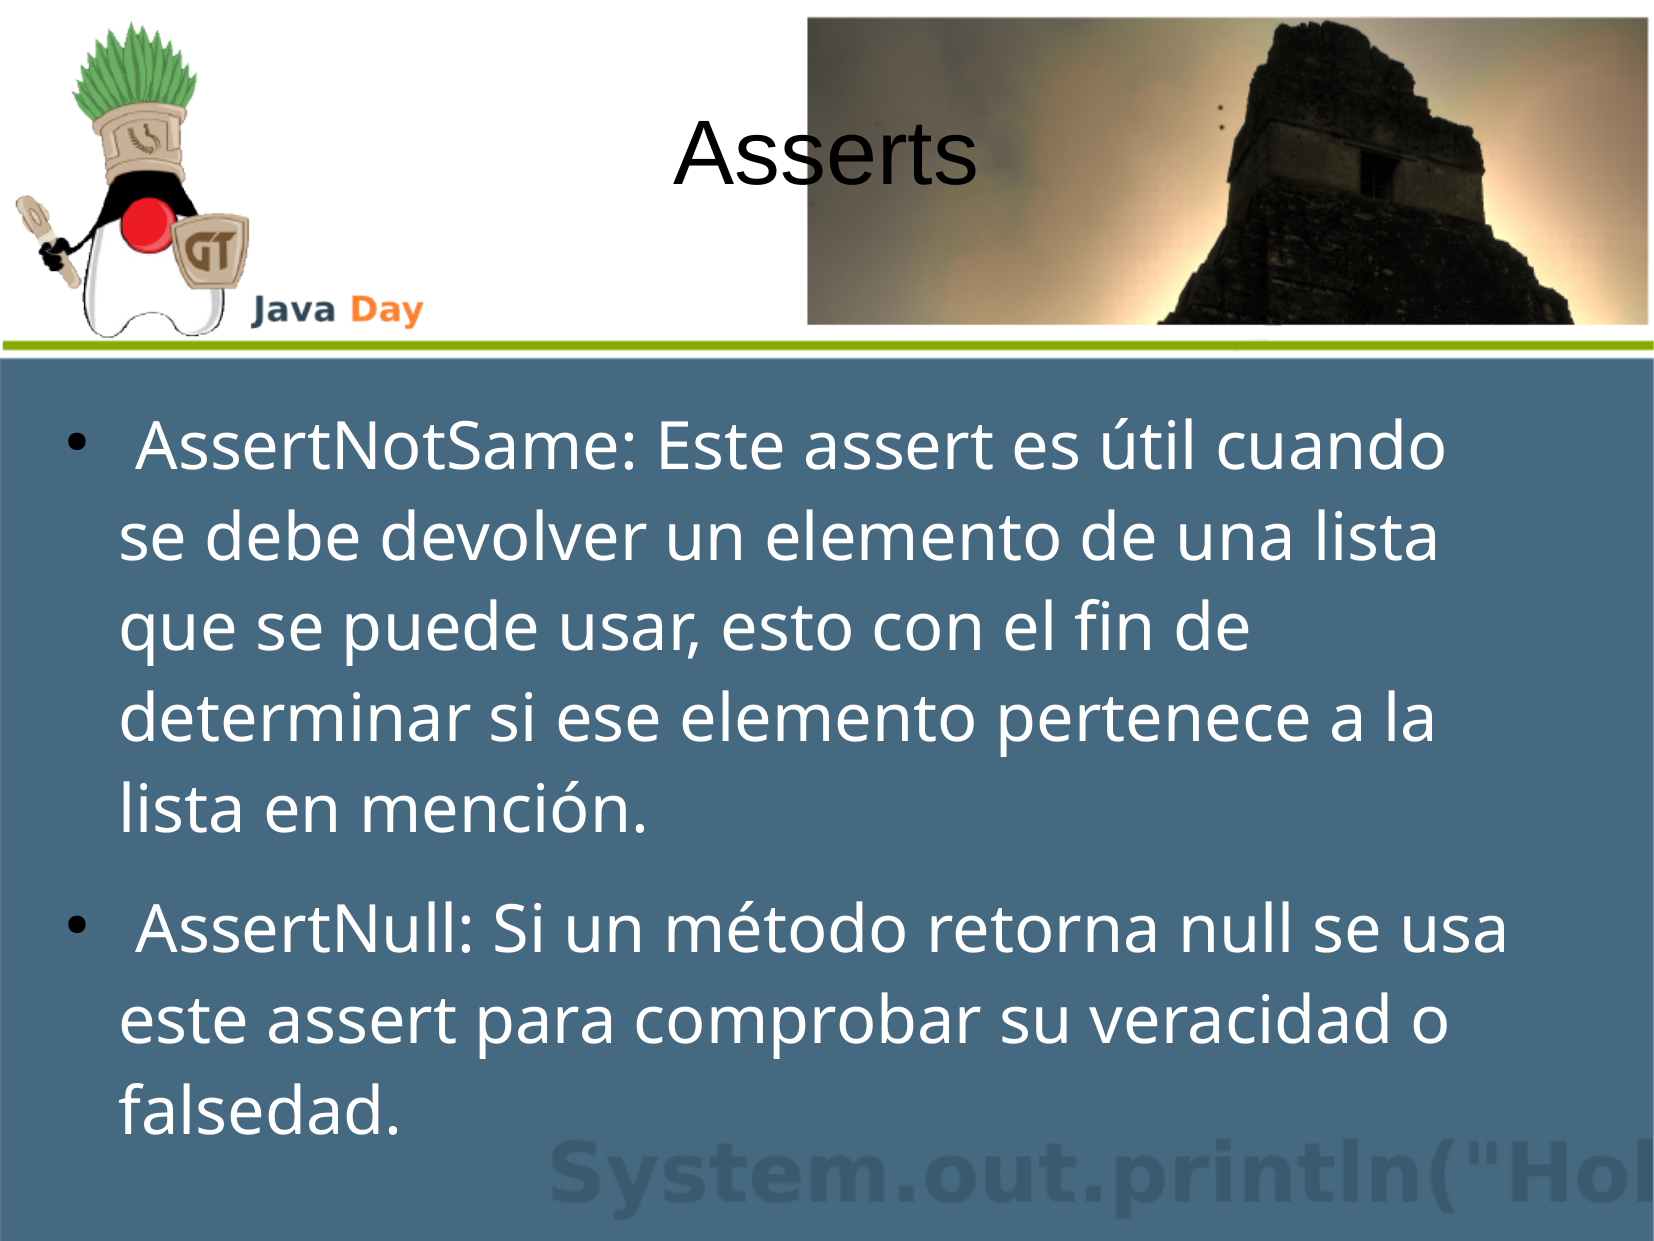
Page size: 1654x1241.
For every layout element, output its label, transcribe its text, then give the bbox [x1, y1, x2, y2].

list AssertNotSame: Este assert es útil cuando se debe devolver un elemento de una lista que se puede usar, esto con el fin de determinar si ese elemento pertenece a la lista en mención. AssertNull: Si un método retorna null se usa este assert para comprobar su veracidad o falsedad. [47, 398, 1536, 1217]
picture [0, 0, 1654, 1241]
title Asserts [82, 49, 1571, 257]
